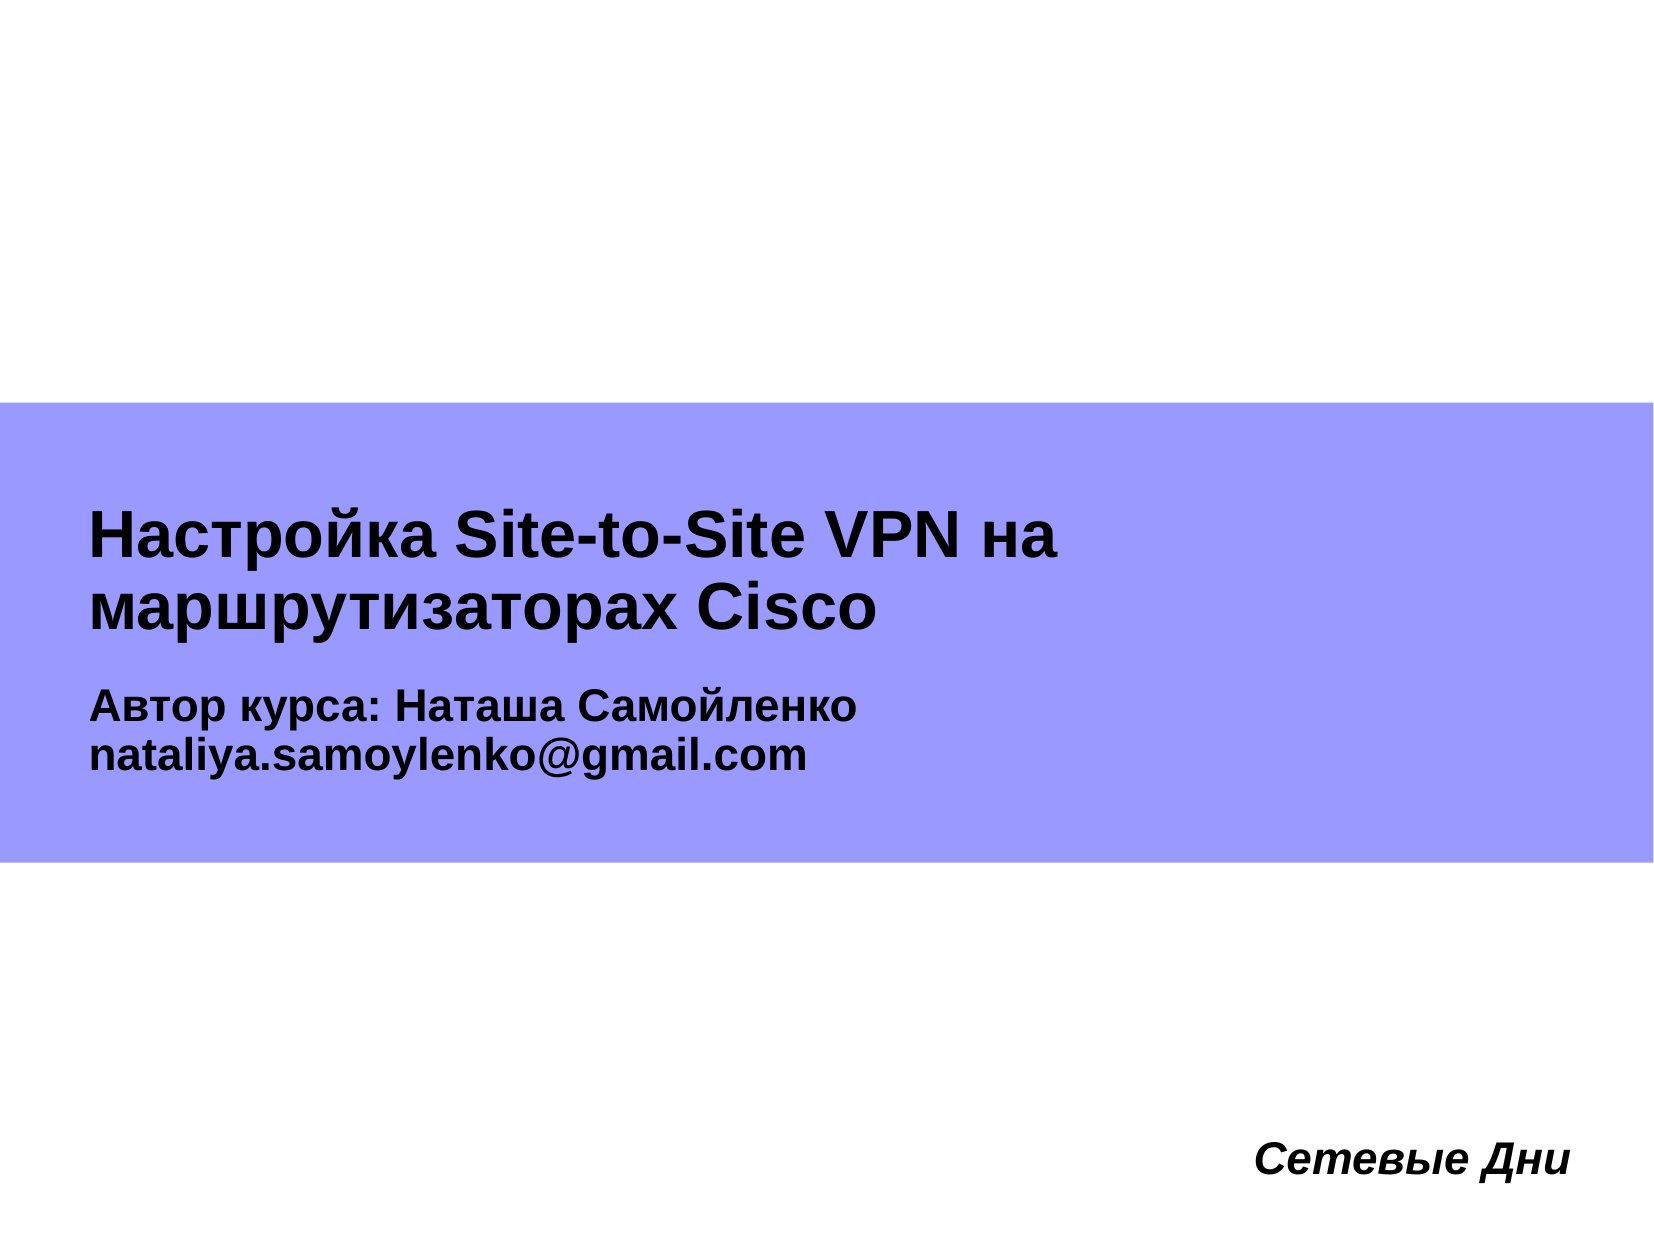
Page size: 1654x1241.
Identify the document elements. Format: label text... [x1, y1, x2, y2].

text_box Настройка Site-to-Site VPN на маршрутизаторах Cisco [74, 493, 1537, 676]
text_box Автор курса: Наташа Самойленко nataliya.samoylenko@gmail.com [75, 674, 1163, 831]
text_box Сетевые Дни [1240, 1128, 1613, 1212]
